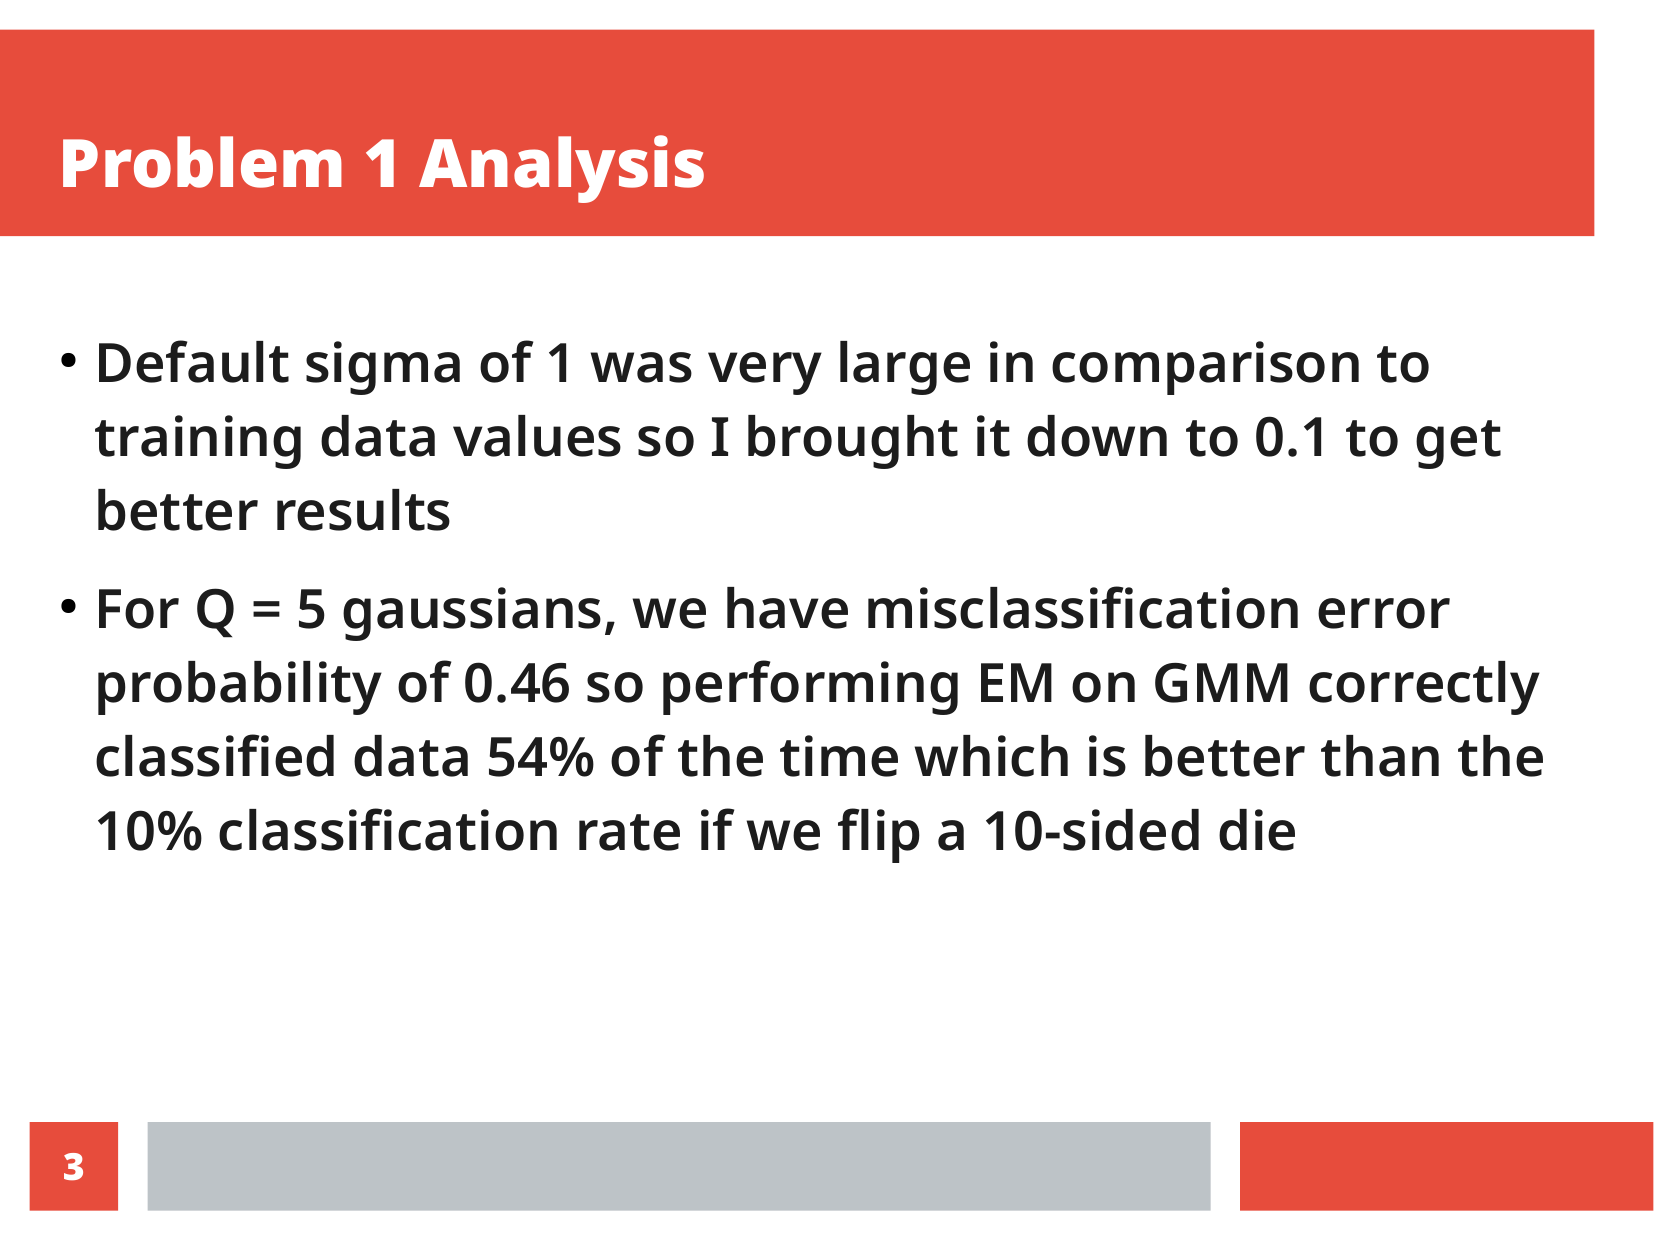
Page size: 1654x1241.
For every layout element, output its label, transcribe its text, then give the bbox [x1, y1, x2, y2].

title Problem 1 Analysis [59, 59, 1595, 207]
list Default sigma of 1 was very large in comparison to training data values so I brought it down to 0.1 to get better results For Q = 5 gaussians, we have misclassification error probability of 0.46 so performing EM on GMM correctly classified data 54% of the time which is better than the 10% classification rate if we flip a 10-sided die [59, 324, 1565, 1093]
